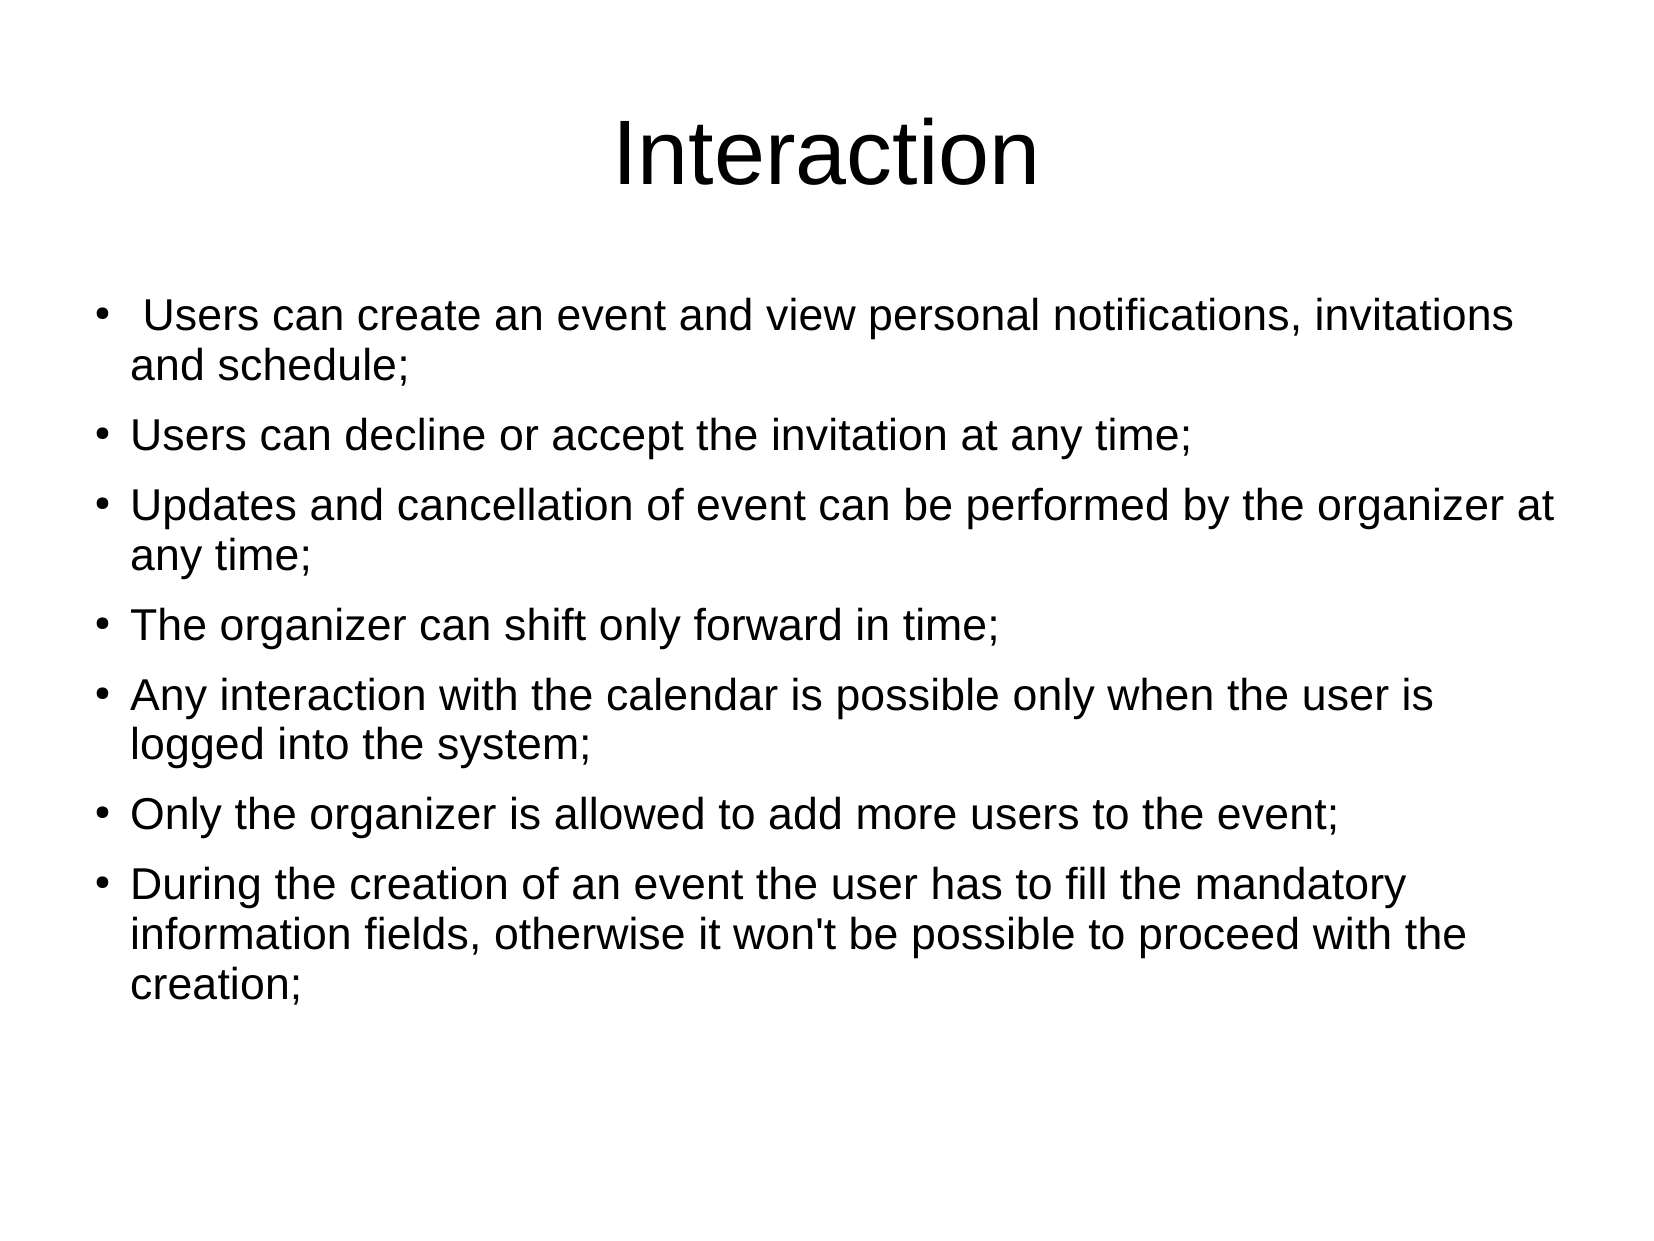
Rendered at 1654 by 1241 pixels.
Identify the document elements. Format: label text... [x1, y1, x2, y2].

title Interaction [82, 49, 1571, 257]
list Users can create an event and view personal notifications, invitations and schedule; Users can decline or accept the invitation at any time; Updates and cancellation of event can be performed by the organizer at any time; The organizer can shift only forward in time; Any interaction with the calendar is possible only when the user is logged into the system; Only the organizer is allowed to add more users to the event; During the creation of an event the user has to fill the mandatory information fields, otherwise it won't be possible to proceed with the creation; [82, 290, 1571, 1010]
